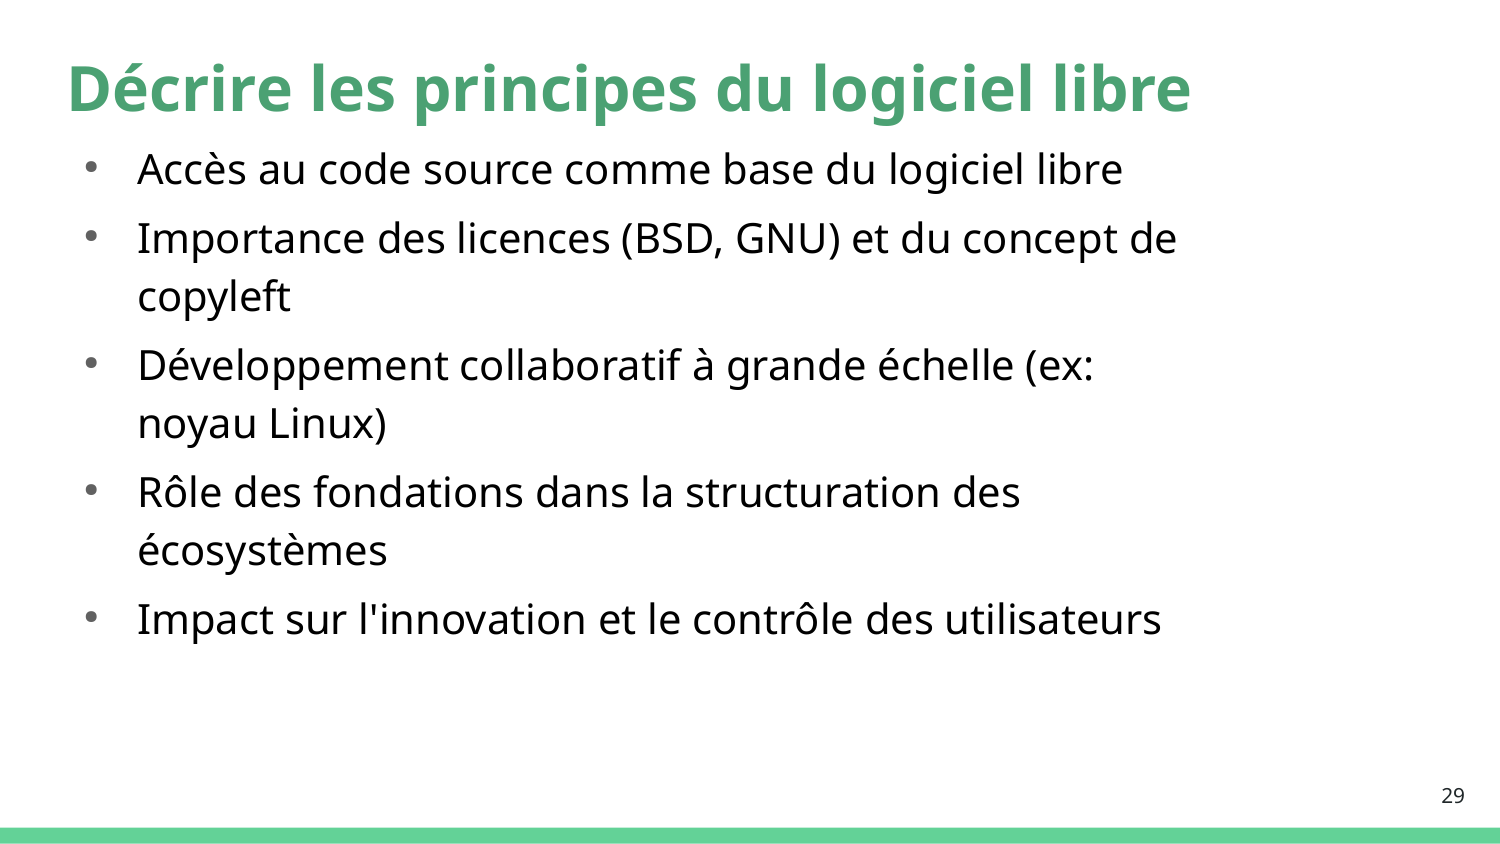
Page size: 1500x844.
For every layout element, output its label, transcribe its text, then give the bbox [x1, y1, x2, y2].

title Décrire les principes du logiciel libre [51, 23, 1477, 117]
text_box <numéro> [1389, 764, 1480, 830]
list Accès au code source comme base du logiciel libre Importance des licences (BSD, GNU) et du concept de copyleft Développement collaboratif à grande échelle (ex: noyau Linux) Rôle des fondations dans la structuration des écosystèmes Impact sur l'innovation et le contrôle des utilisateurs [51, 120, 1241, 827]
